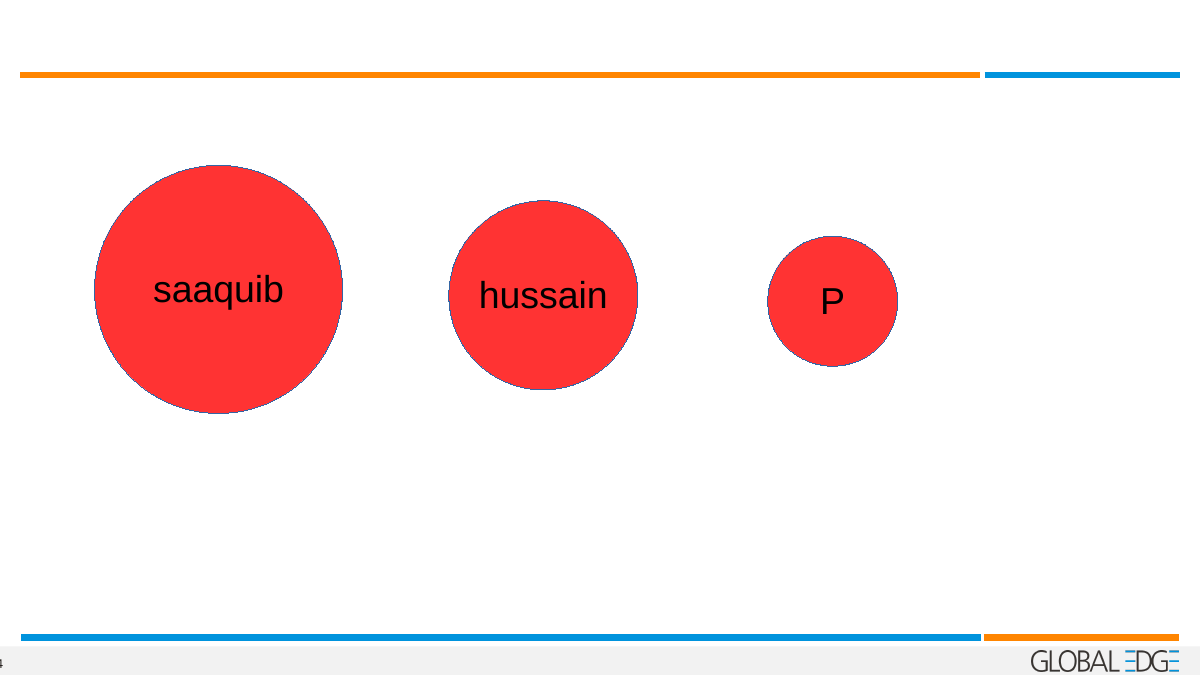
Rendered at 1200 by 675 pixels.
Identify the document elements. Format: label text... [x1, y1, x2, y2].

text_box saaquib [94, 165, 343, 414]
picture [1031, 650, 1179, 672]
text_box hussain [448, 200, 638, 390]
text_box P [767, 236, 898, 367]
